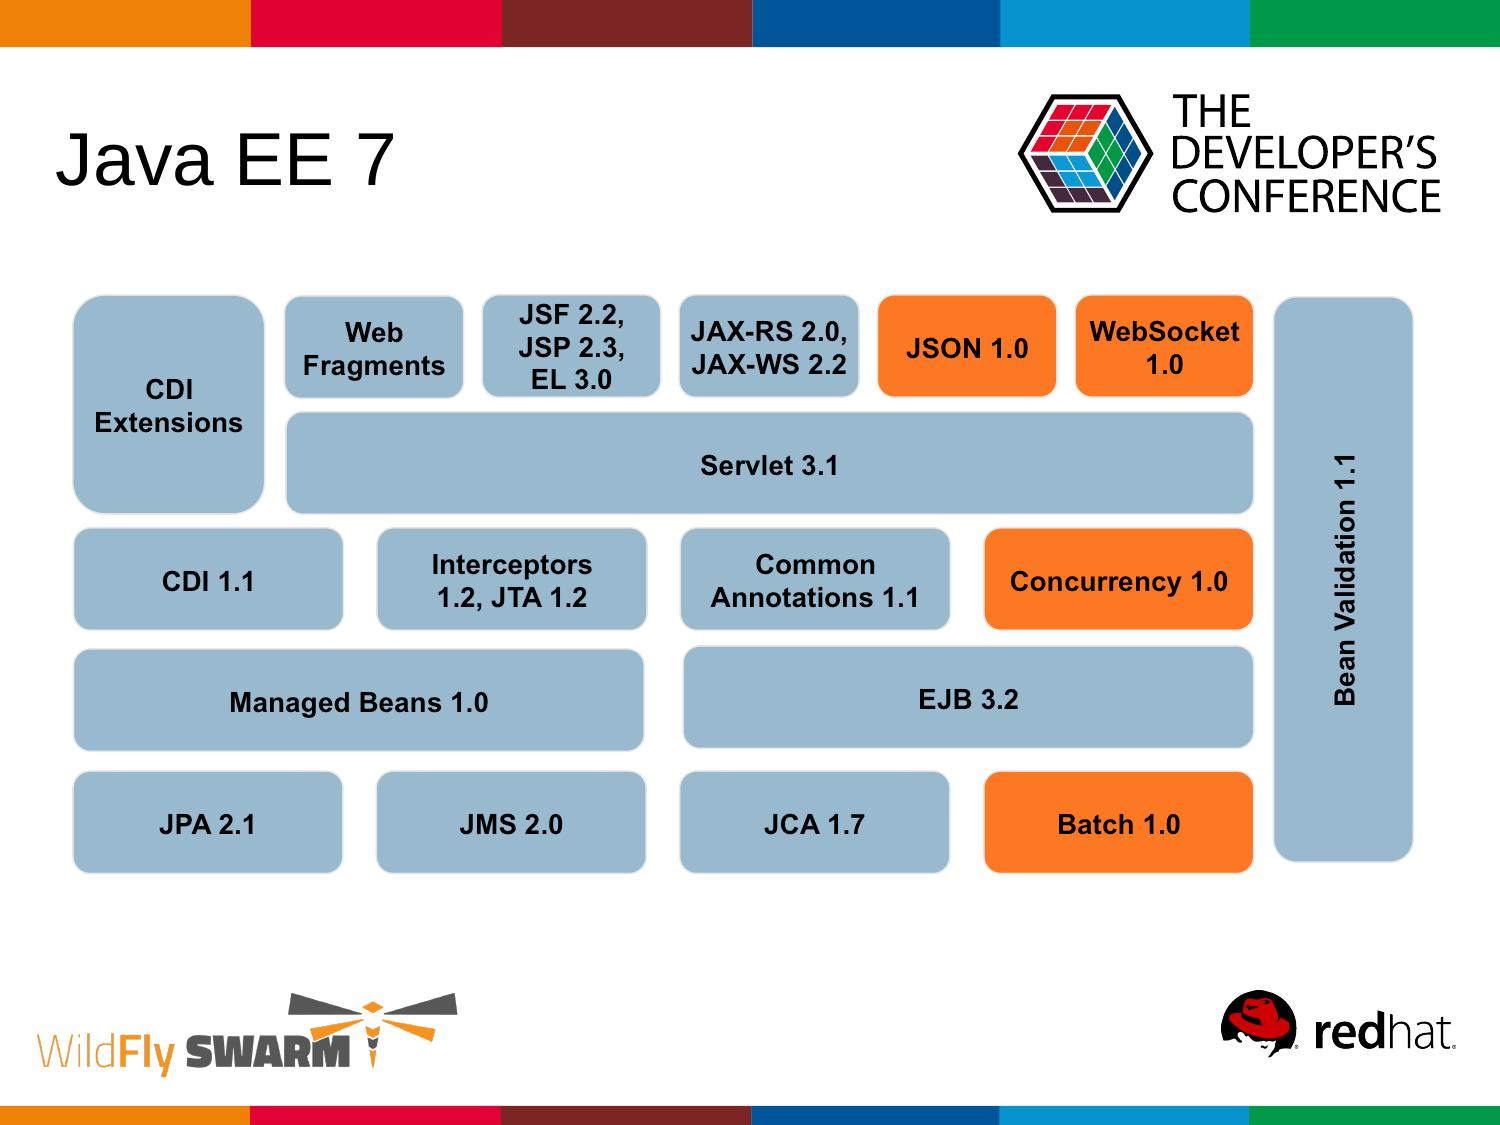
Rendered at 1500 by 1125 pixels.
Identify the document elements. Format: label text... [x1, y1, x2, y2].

picture [28, 974, 466, 1095]
picture [1221, 990, 1456, 1066]
title Java EE 7 [41, 79, 975, 232]
picture [62, 284, 1426, 886]
